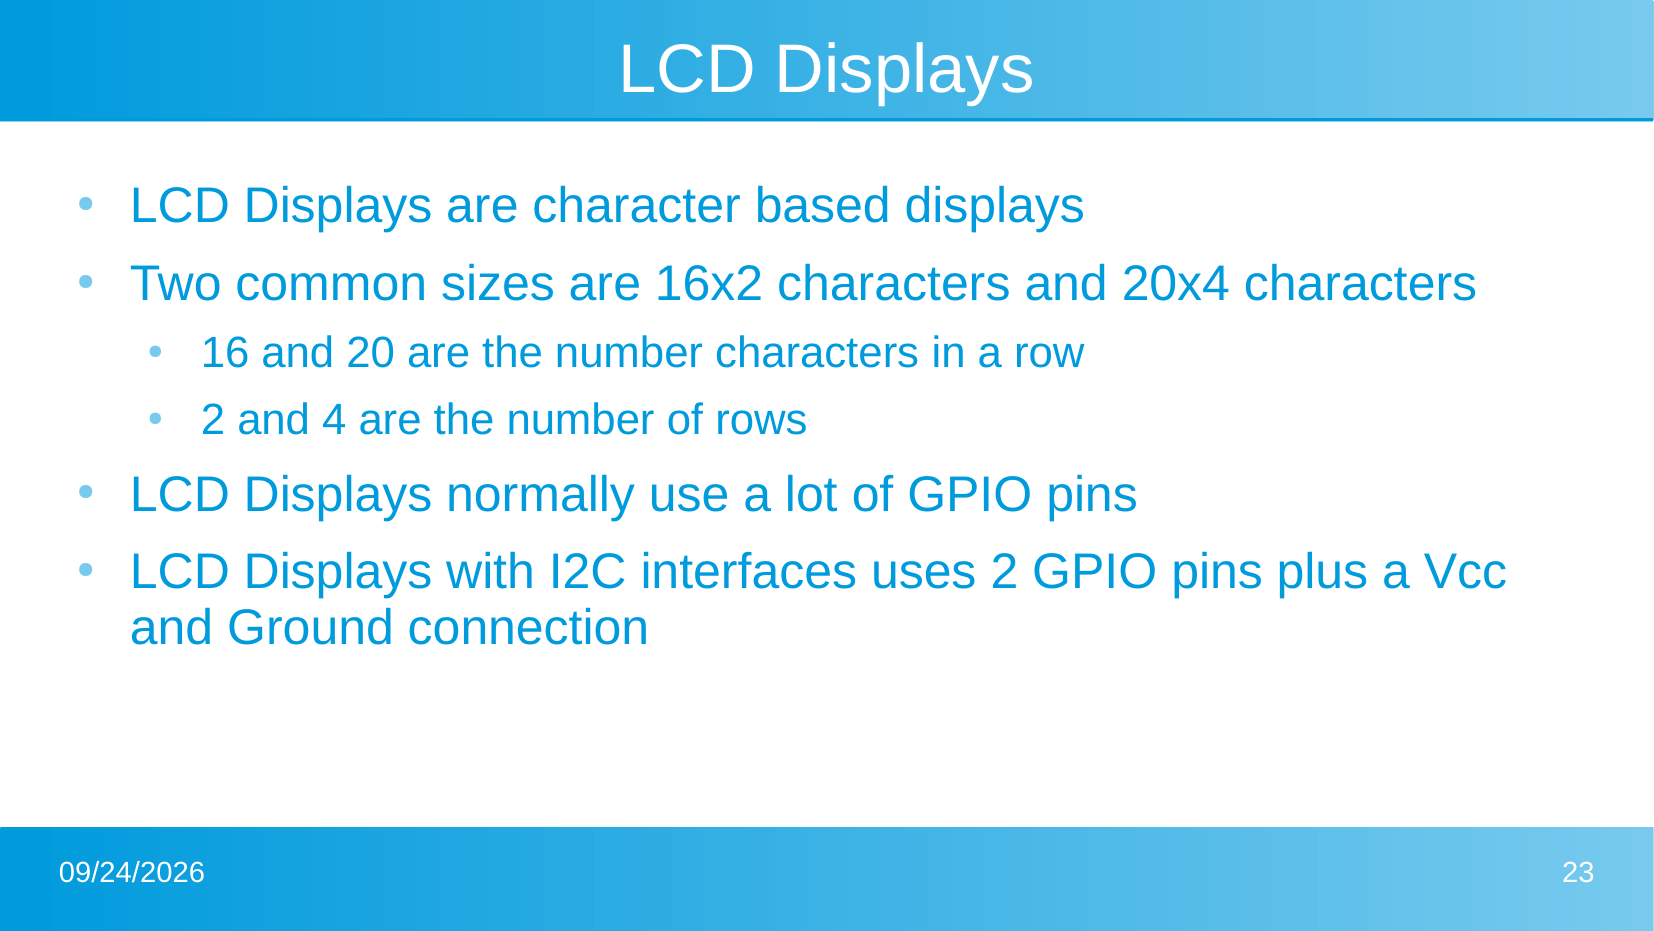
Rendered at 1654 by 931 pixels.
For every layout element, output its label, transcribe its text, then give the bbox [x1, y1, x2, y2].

list LCD Displays are character based displays Two common sizes are 16x2 characters and 20x4 characters 16 and 20 are the number characters in a row 2 and 4 are the number of rows LCD Displays normally use a lot of GPIO pins LCD Displays with I2C interfaces uses 2 GPIO pins plus a Vcc and Ground connection [59, 177, 1595, 768]
title LCD Displays [59, 29, 1595, 108]
